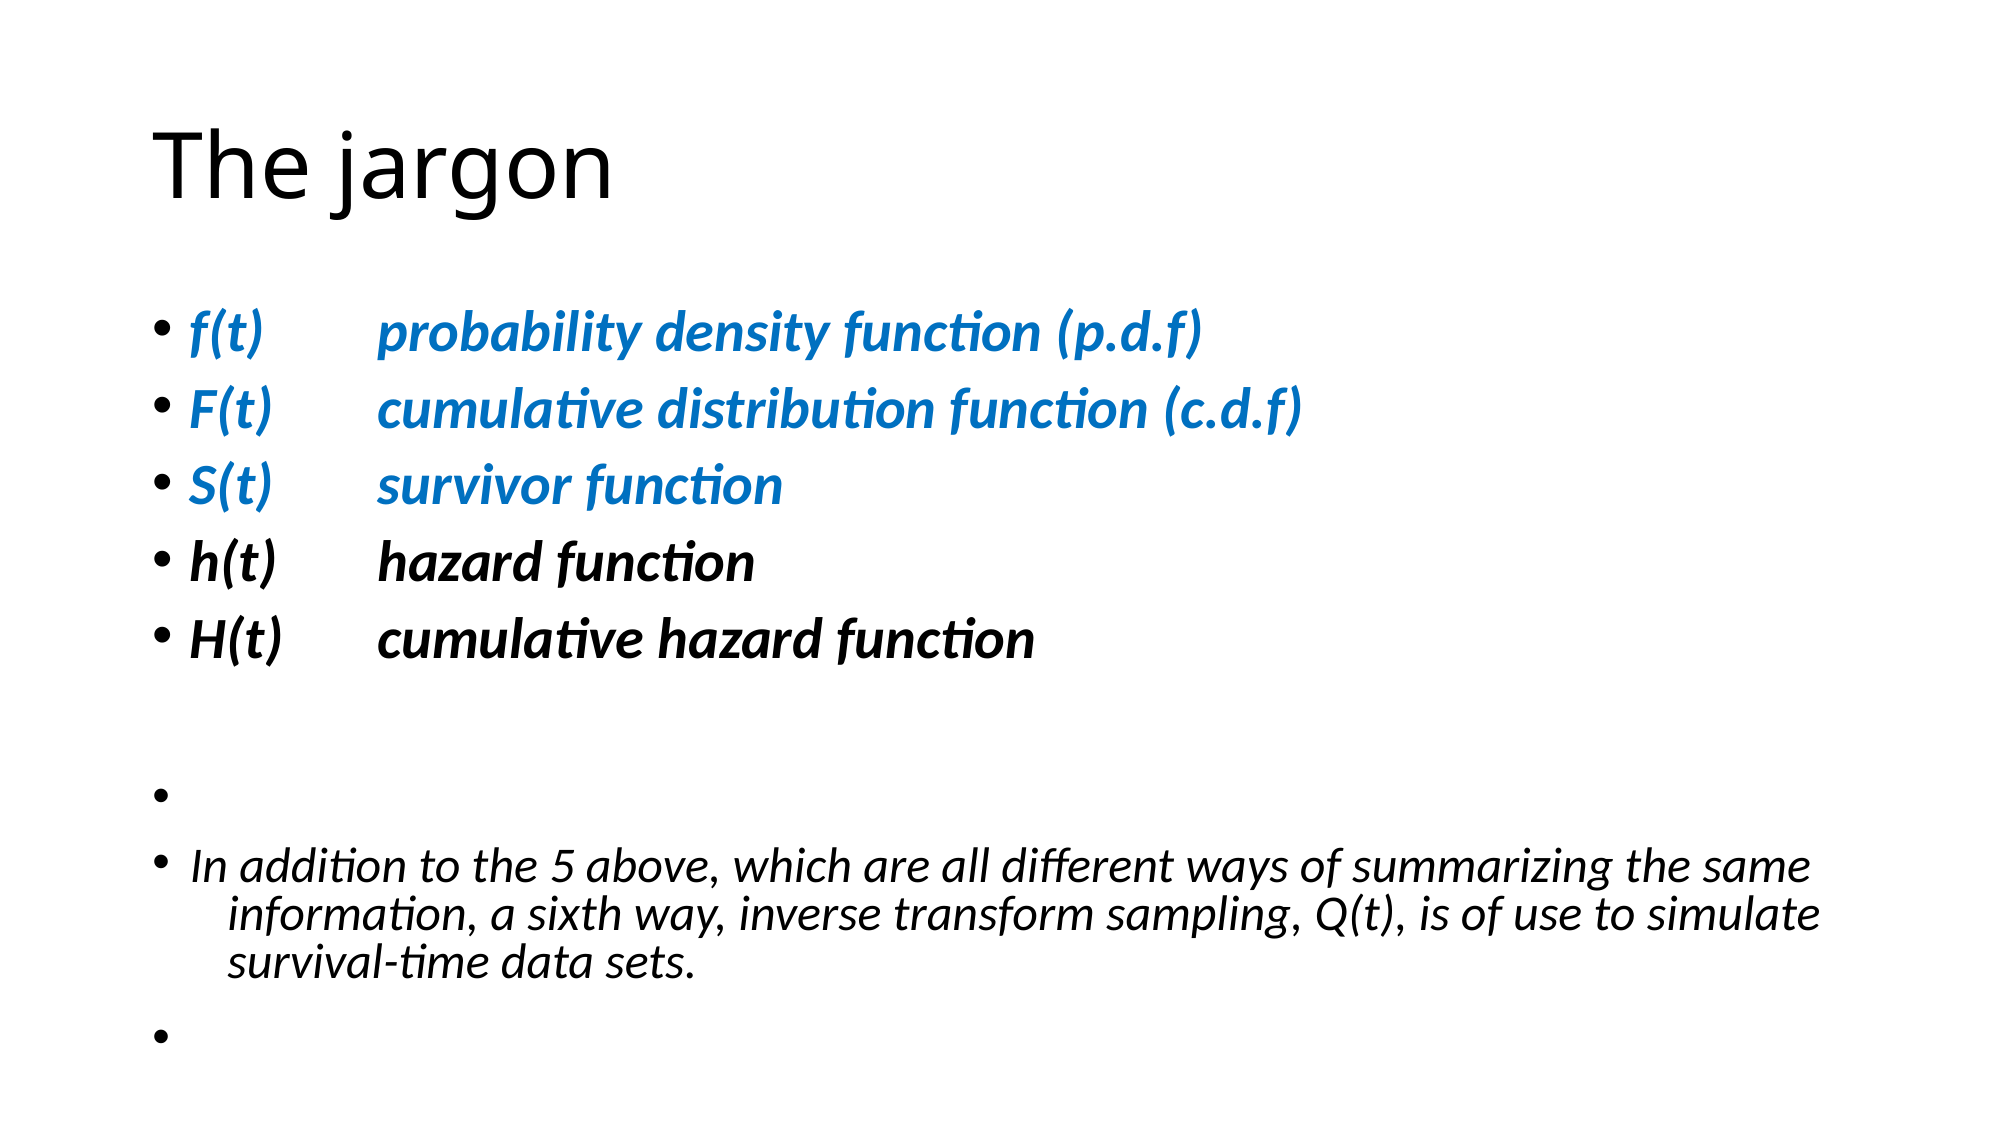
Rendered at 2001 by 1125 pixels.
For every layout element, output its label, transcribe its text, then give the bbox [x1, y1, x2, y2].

list f(t) probability density function (p.d.f) F(t) cumulative distribution function (c.d.f) S(t) survivor function h(t) hazard function H(t) cumulative hazard function In addition to the 5 above, which are all different ways of summarizing the same information, a sixth way, inverse transform sampling, Q(t), is of use to simulate survival-time data sets. [137, 299, 1863, 1014]
title The jargon [137, 59, 1863, 278]
